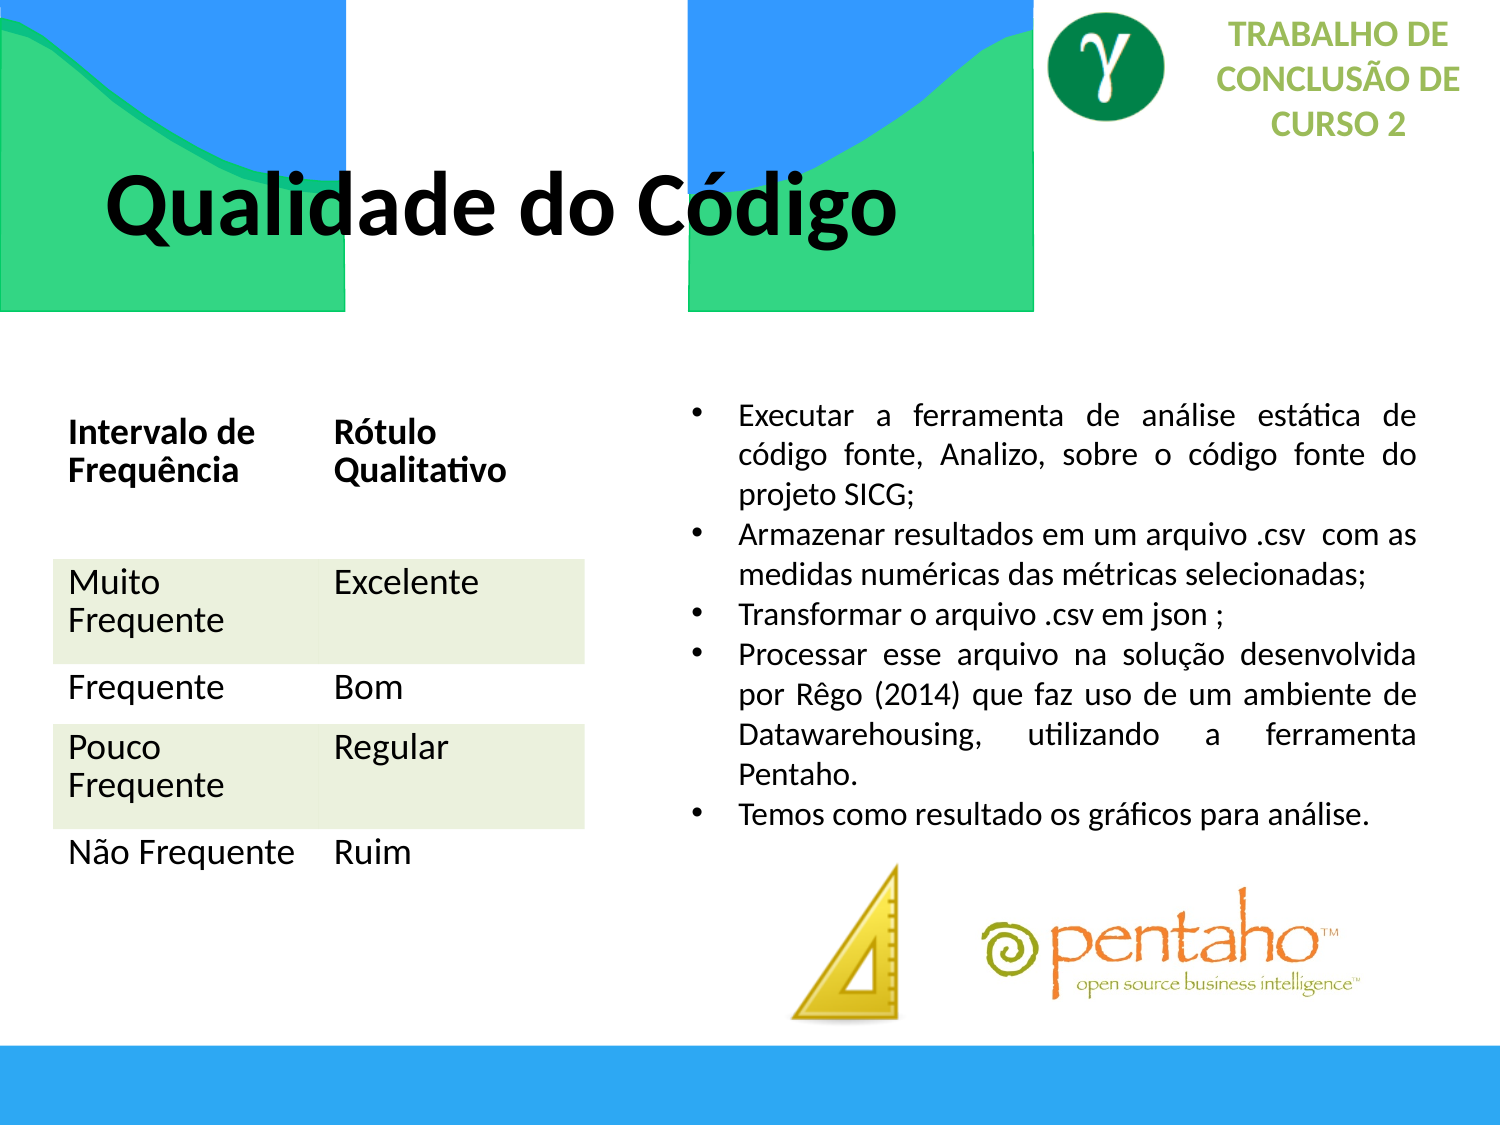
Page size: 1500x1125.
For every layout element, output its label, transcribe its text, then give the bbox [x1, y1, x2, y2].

text_box Executar a ferramenta de análise estática de código fonte, Analizo, sobre o código fonte do projeto SICG; Armazenar resultados em um arquivo .csv com as medidas numéricas das métricas selecionadas; Transformar o arquivo .csv em json ; Processar esse arquivo na solução desenvolvida por Rêgo (2014) que faz uso de um ambiente de Datawarehousing, utilizando a ferramenta Pentaho. Temos como resultado os gráficos para análise. [676, 385, 1433, 840]
table_header Rótulo Qualitativo [319, 409, 585, 559]
text_box [0, 1045, 1500, 1125]
table_cell Ruim [319, 829, 585, 934]
picture [1033, 0, 1178, 118]
picture [975, 884, 1366, 1002]
picture [750, 851, 941, 1043]
text_box Qualidade do Código [90, 118, 1366, 280]
table_cell Regular [319, 724, 585, 829]
table_cell Excelente [319, 559, 585, 664]
text_box [688, 0, 1033, 118]
text_box TRABALHO DE CONCLUSÃO DE CURSO 2 [1178, 1, 1500, 197]
table_cell Frequente [53, 664, 319, 724]
table_cell Não Frequente [53, 829, 319, 934]
table_cell Pouco Frequente [53, 724, 319, 829]
text_box [0, 0, 346, 312]
text_box [688, 280, 1034, 312]
table_header Intervalo de Frequência [53, 409, 319, 559]
table_cell Bom [319, 664, 585, 724]
table_cell Muito Frequente [53, 559, 319, 664]
